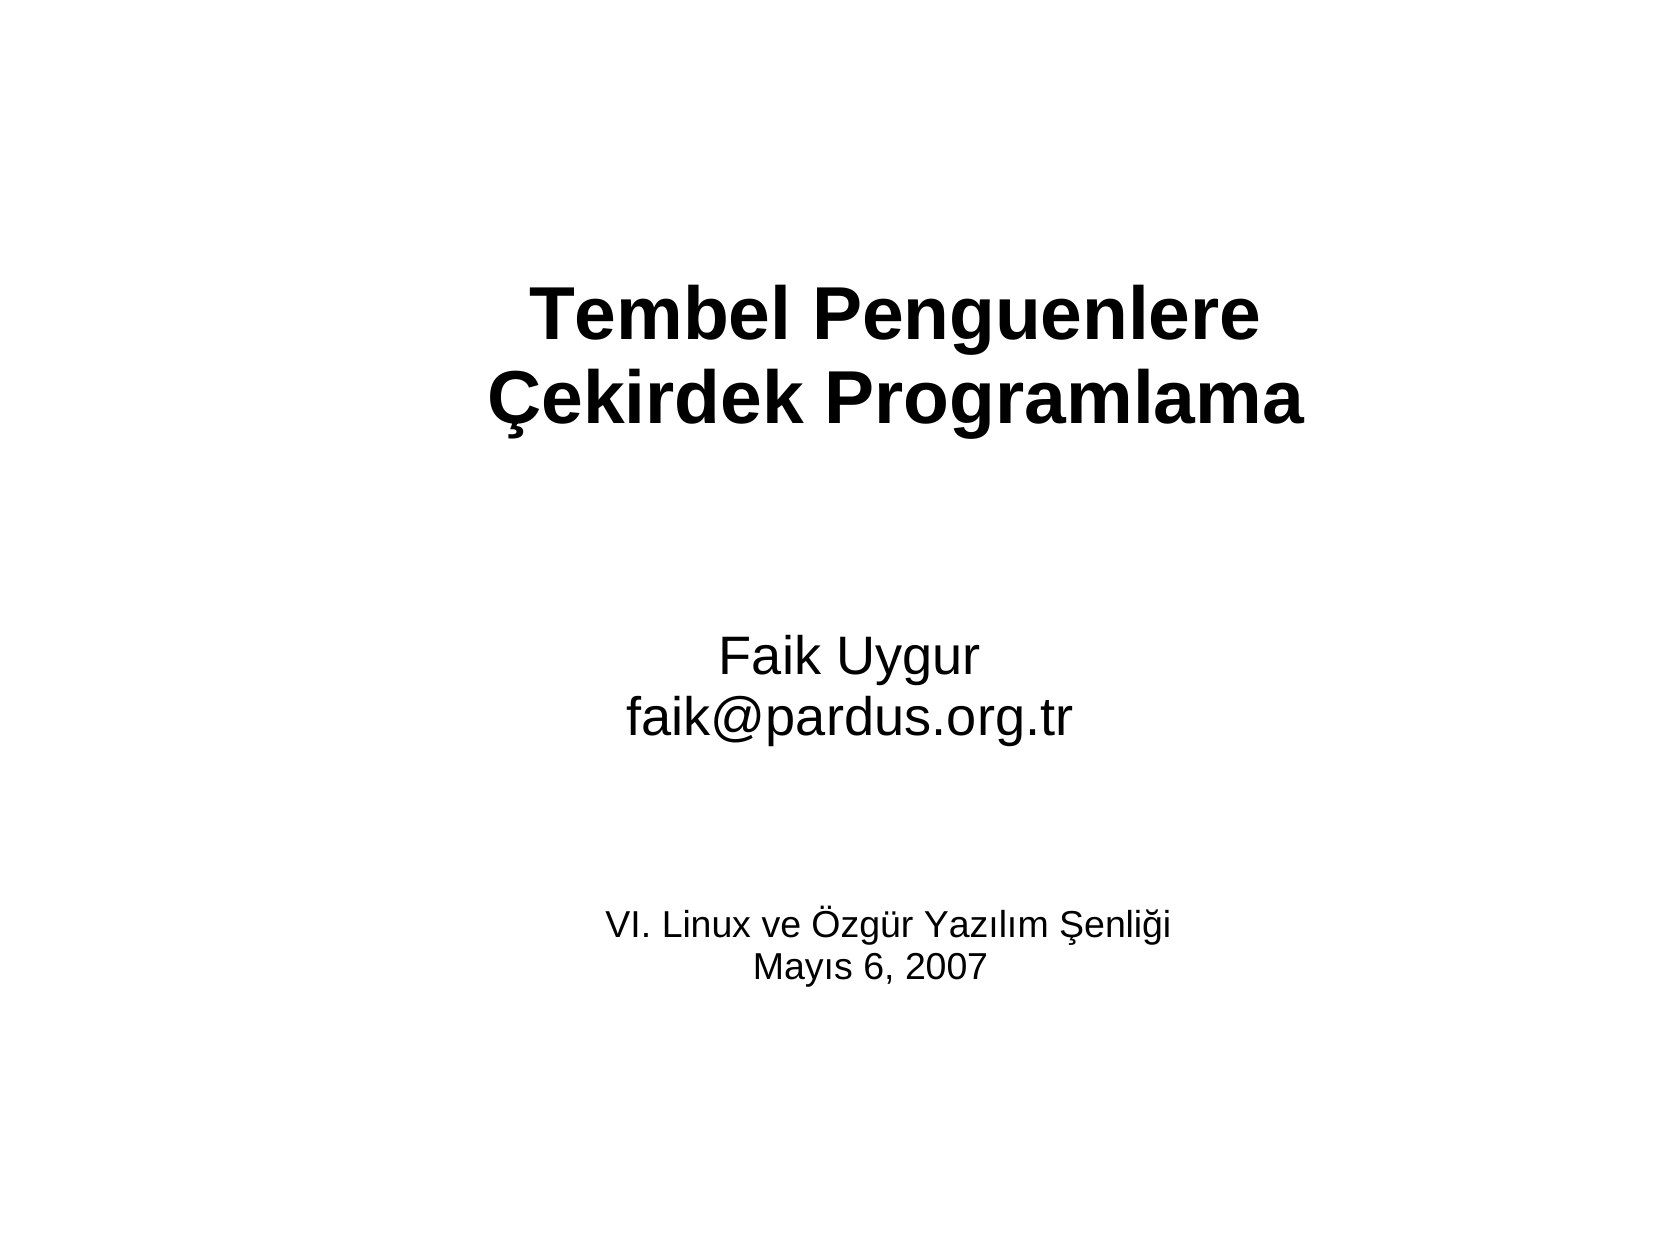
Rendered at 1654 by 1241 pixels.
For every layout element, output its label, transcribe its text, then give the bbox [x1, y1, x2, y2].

text_box Faik Uygur faik@pardus.org.tr [611, 618, 1089, 768]
text_box Tembel Penguenlere Çekirdek Programlama [472, 264, 1320, 474]
text_box VI. Linux ve Özgür Yazılım Şenliği Mayıs 6, 2007 [590, 896, 1187, 1004]
